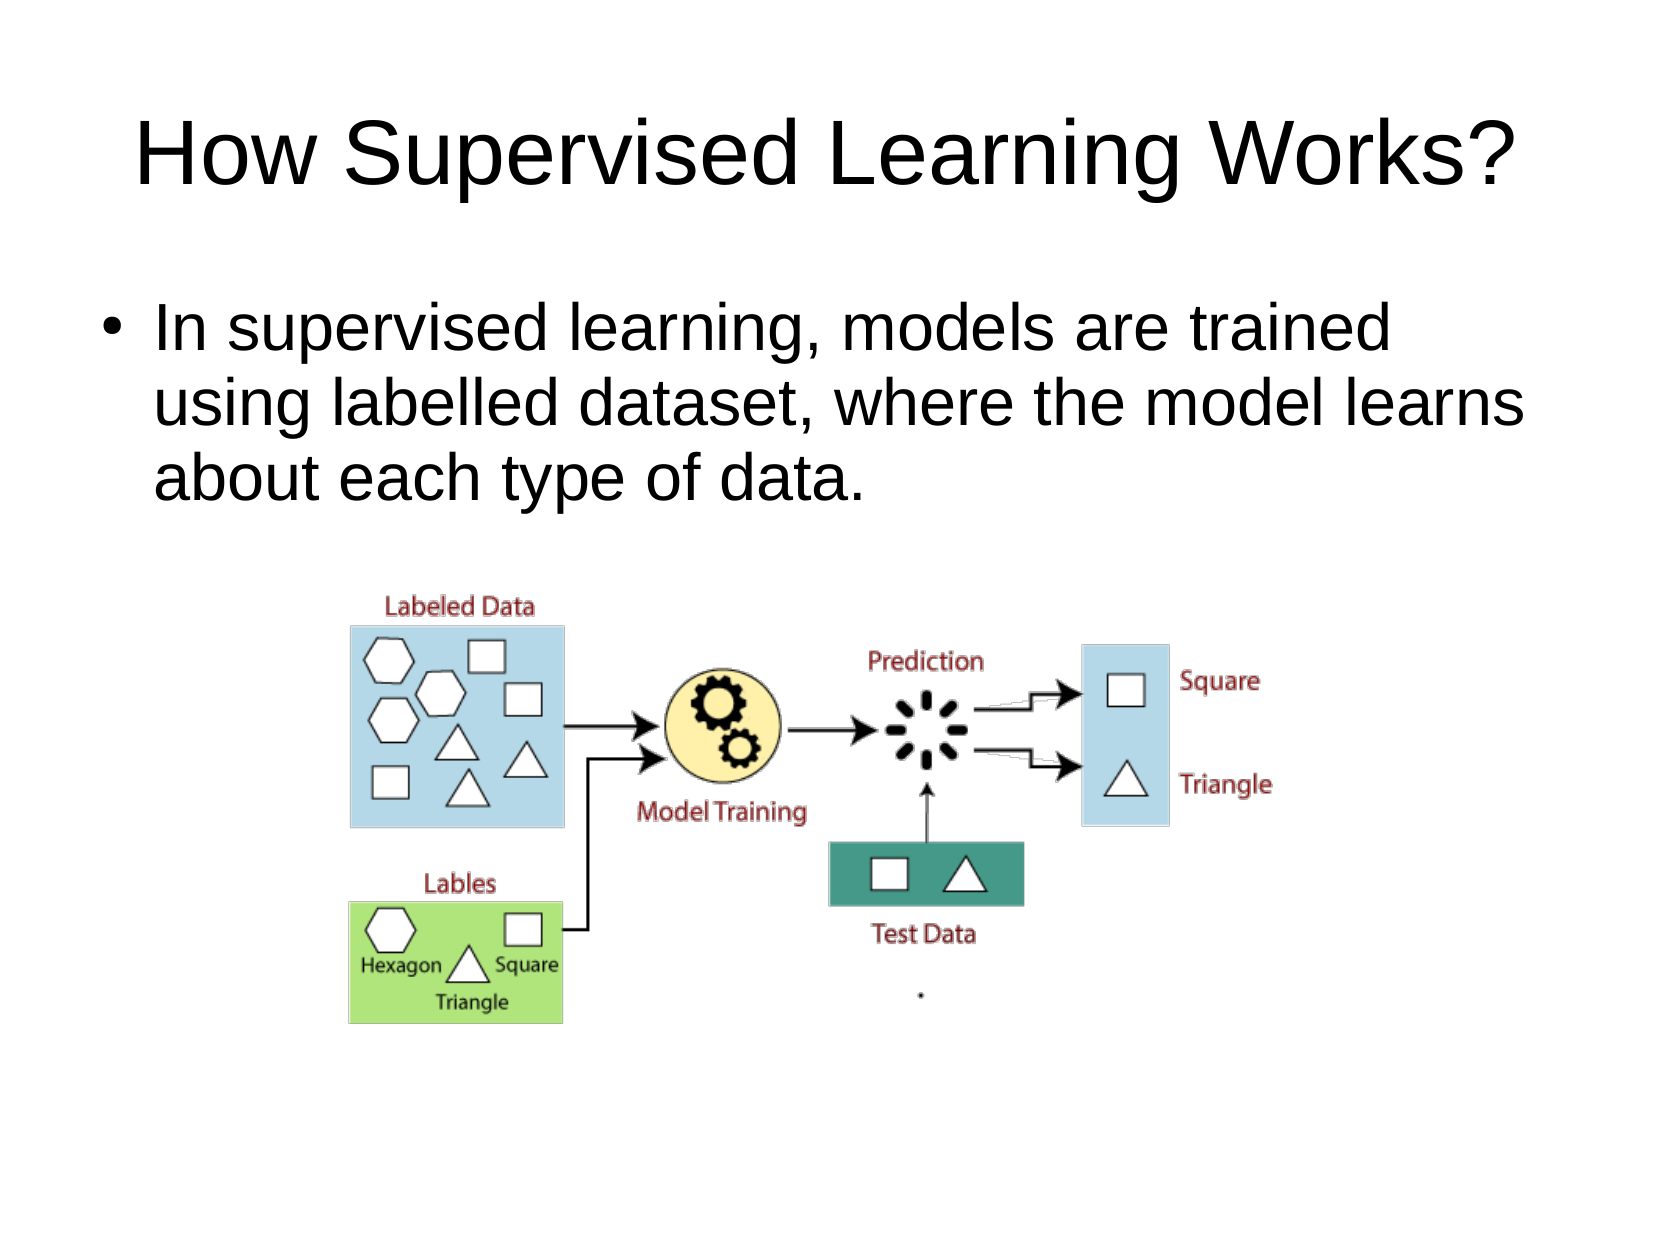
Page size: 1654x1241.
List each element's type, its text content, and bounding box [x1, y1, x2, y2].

picture [338, 590, 1276, 1060]
title How Supervised Learning Works? [82, 49, 1571, 257]
list In supervised learning, models are trained using labelled dataset, where the model learns about each type of data. [82, 290, 1571, 1010]
